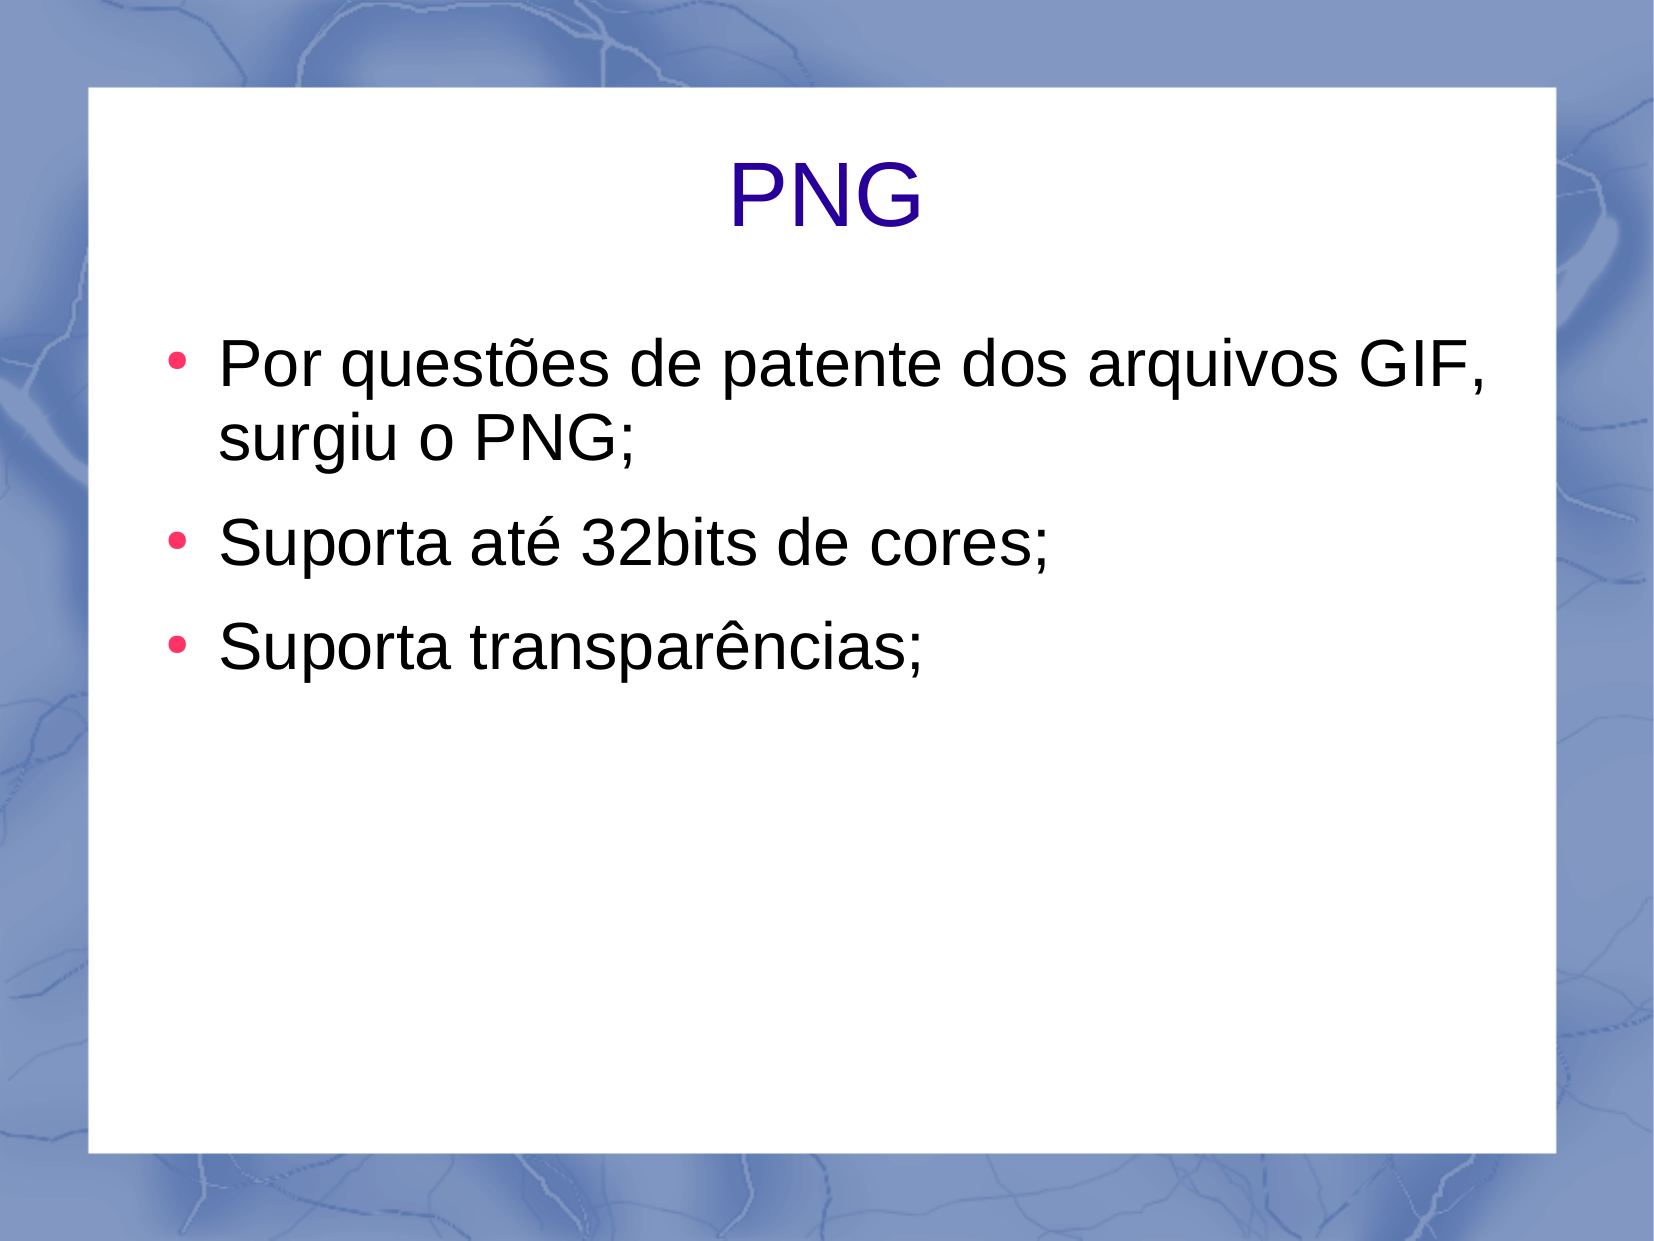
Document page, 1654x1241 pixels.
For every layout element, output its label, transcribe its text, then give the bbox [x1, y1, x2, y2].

picture [0, 0, 1654, 1241]
list Por questões de patente dos arquivos GIF, surgiu o PNG; Suporta até 32bits de cores; Suporta transparências; [147, 325, 1506, 1045]
title PNG [118, 90, 1536, 298]
